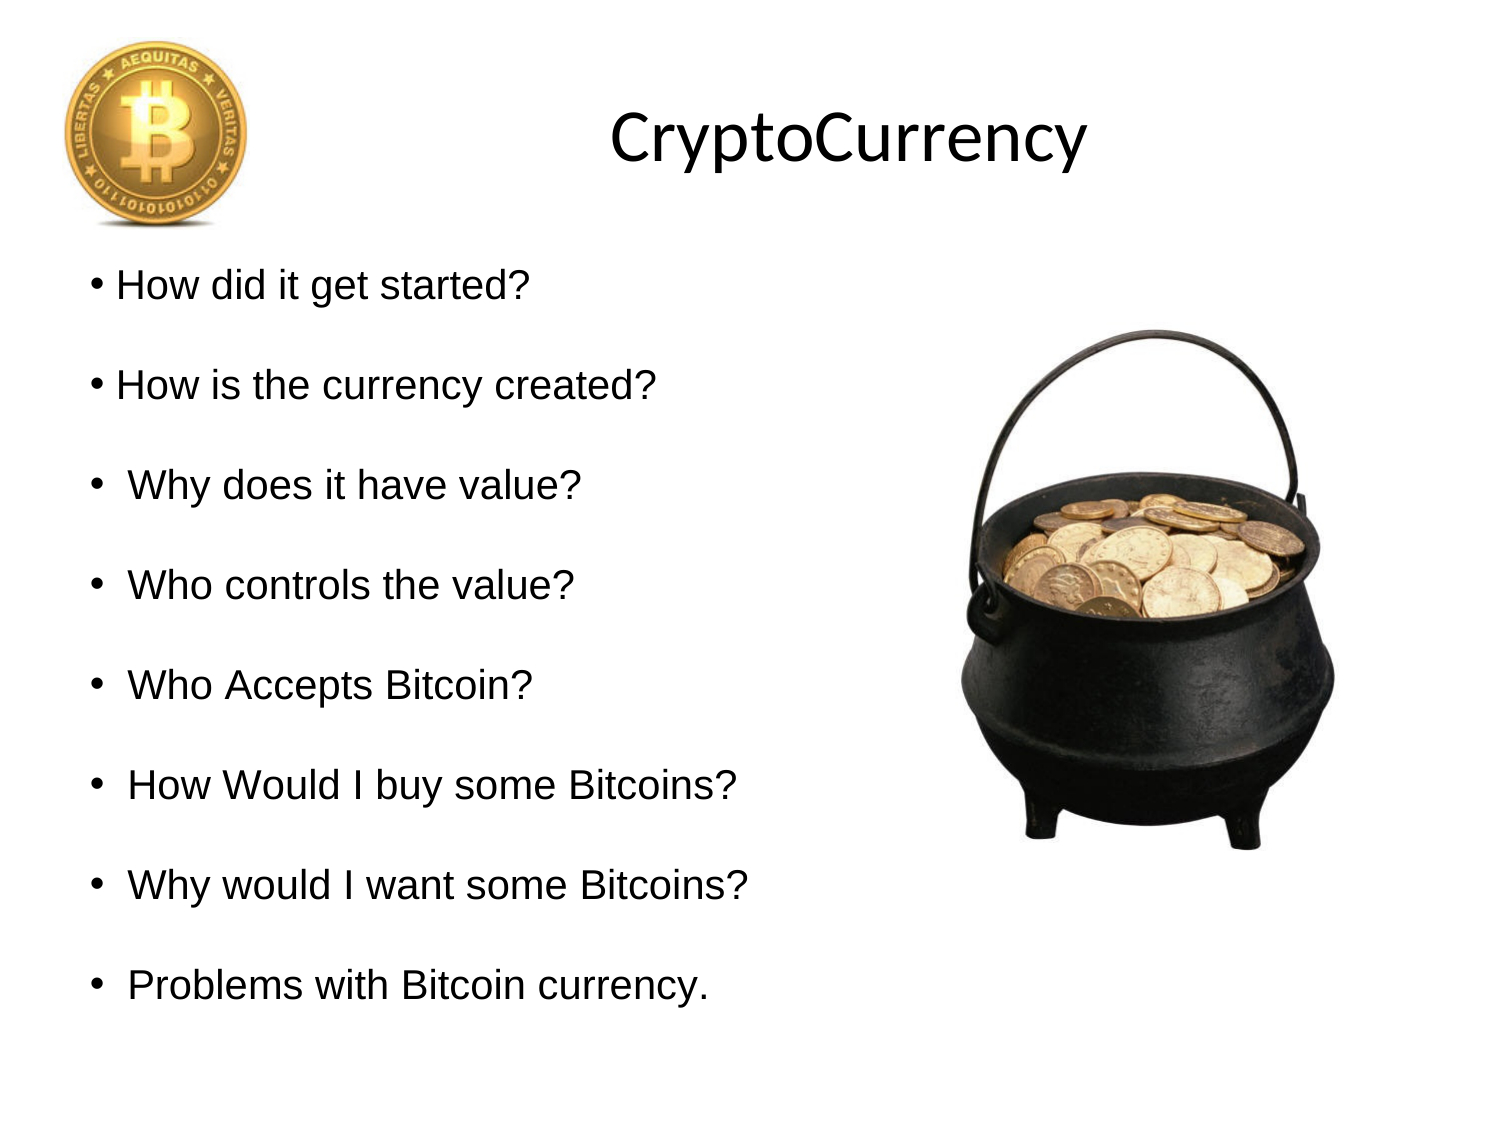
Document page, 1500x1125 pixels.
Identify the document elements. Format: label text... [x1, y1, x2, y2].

title CryptoCurrency [274, 37, 1425, 225]
picture [875, 274, 1428, 876]
picture [62, 37, 250, 230]
text_box How did it get started? How is the currency created? Why does it have value? Who controls the value? Who Accepts Bitcoin? How Would I buy some Bitcoins? Why would I want some Bitcoins? Problems with Bitcoin currency. [75, 249, 1413, 1016]
